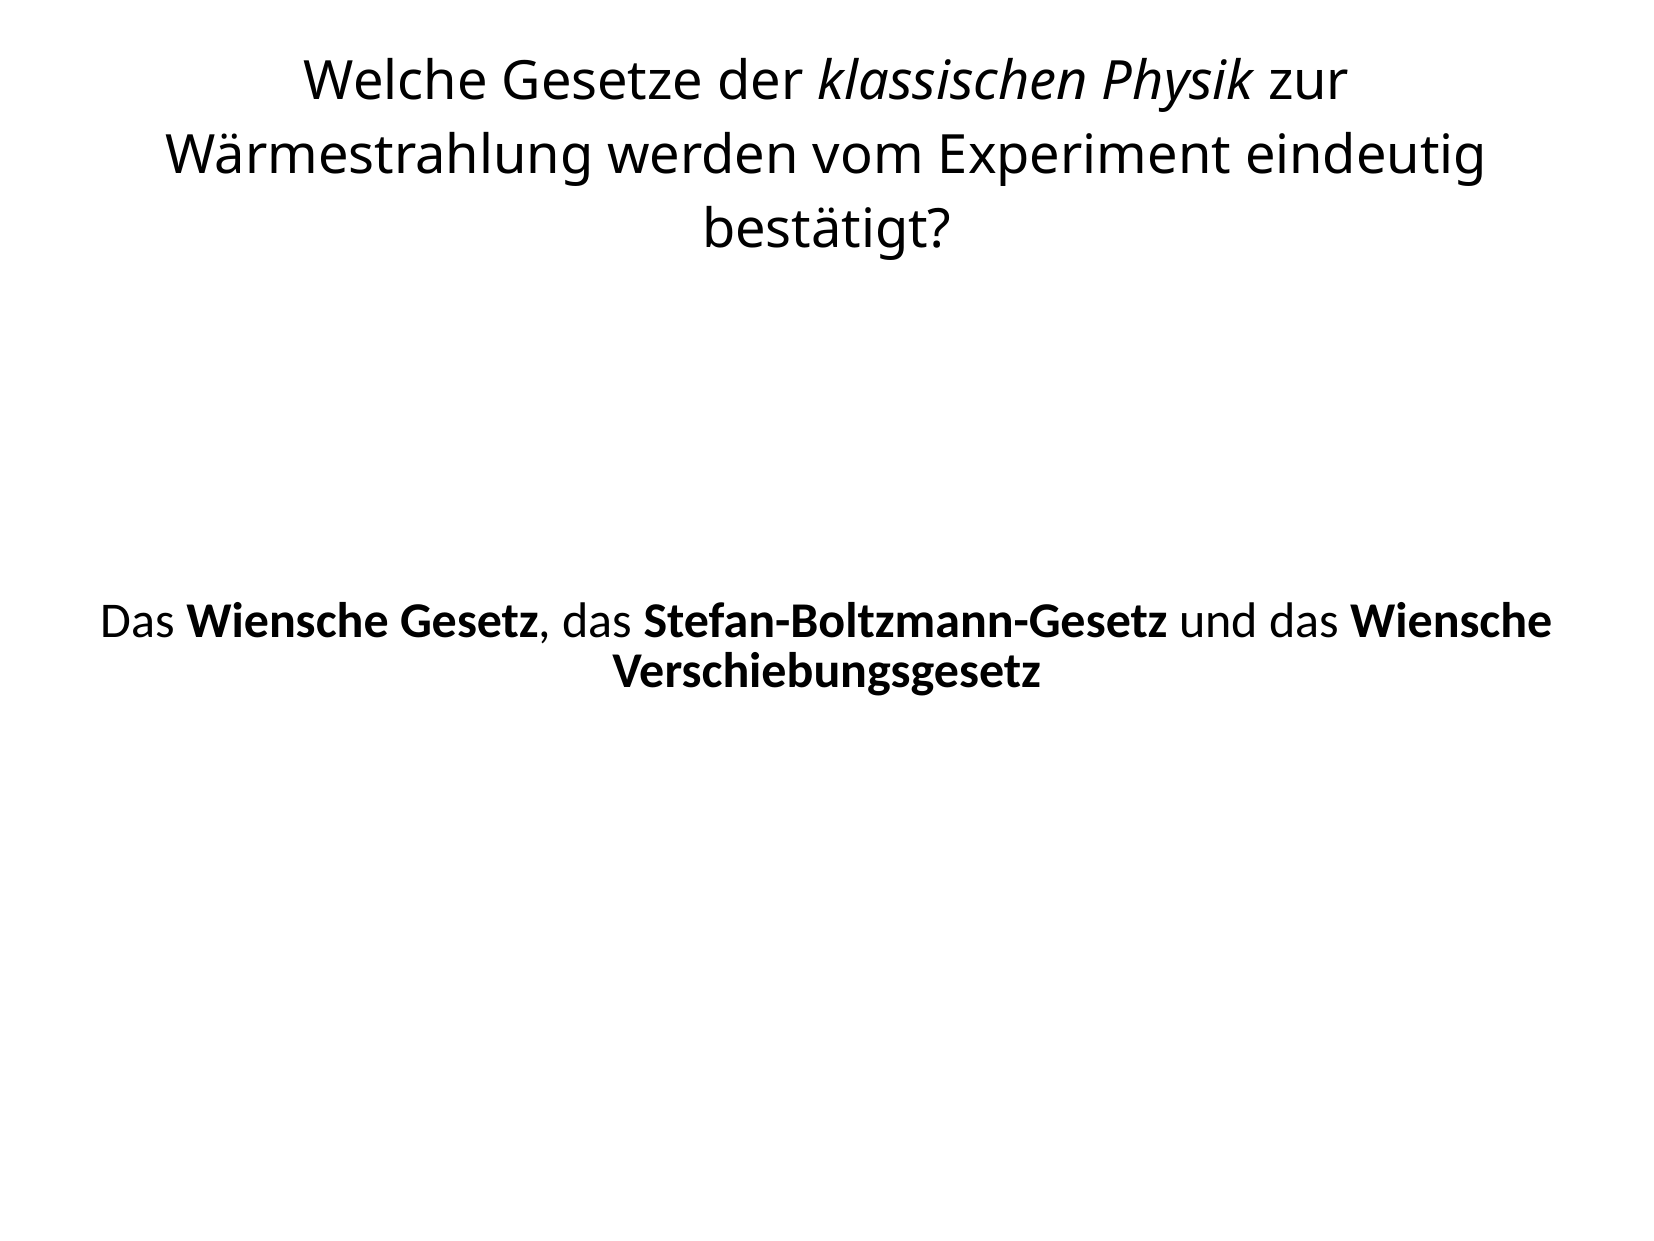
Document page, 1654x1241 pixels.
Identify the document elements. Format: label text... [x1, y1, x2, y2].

title Welche Gesetze der klassischen Physik zur Wärmestrahlung werden vom Experiment eindeutig bestätigt? [82, 49, 1571, 257]
subtitle Das Wiensche Gesetz, das Stefan-Boltzmann-Gesetz und das Wiensche Verschiebungsgesetz [82, 290, 1571, 1010]
